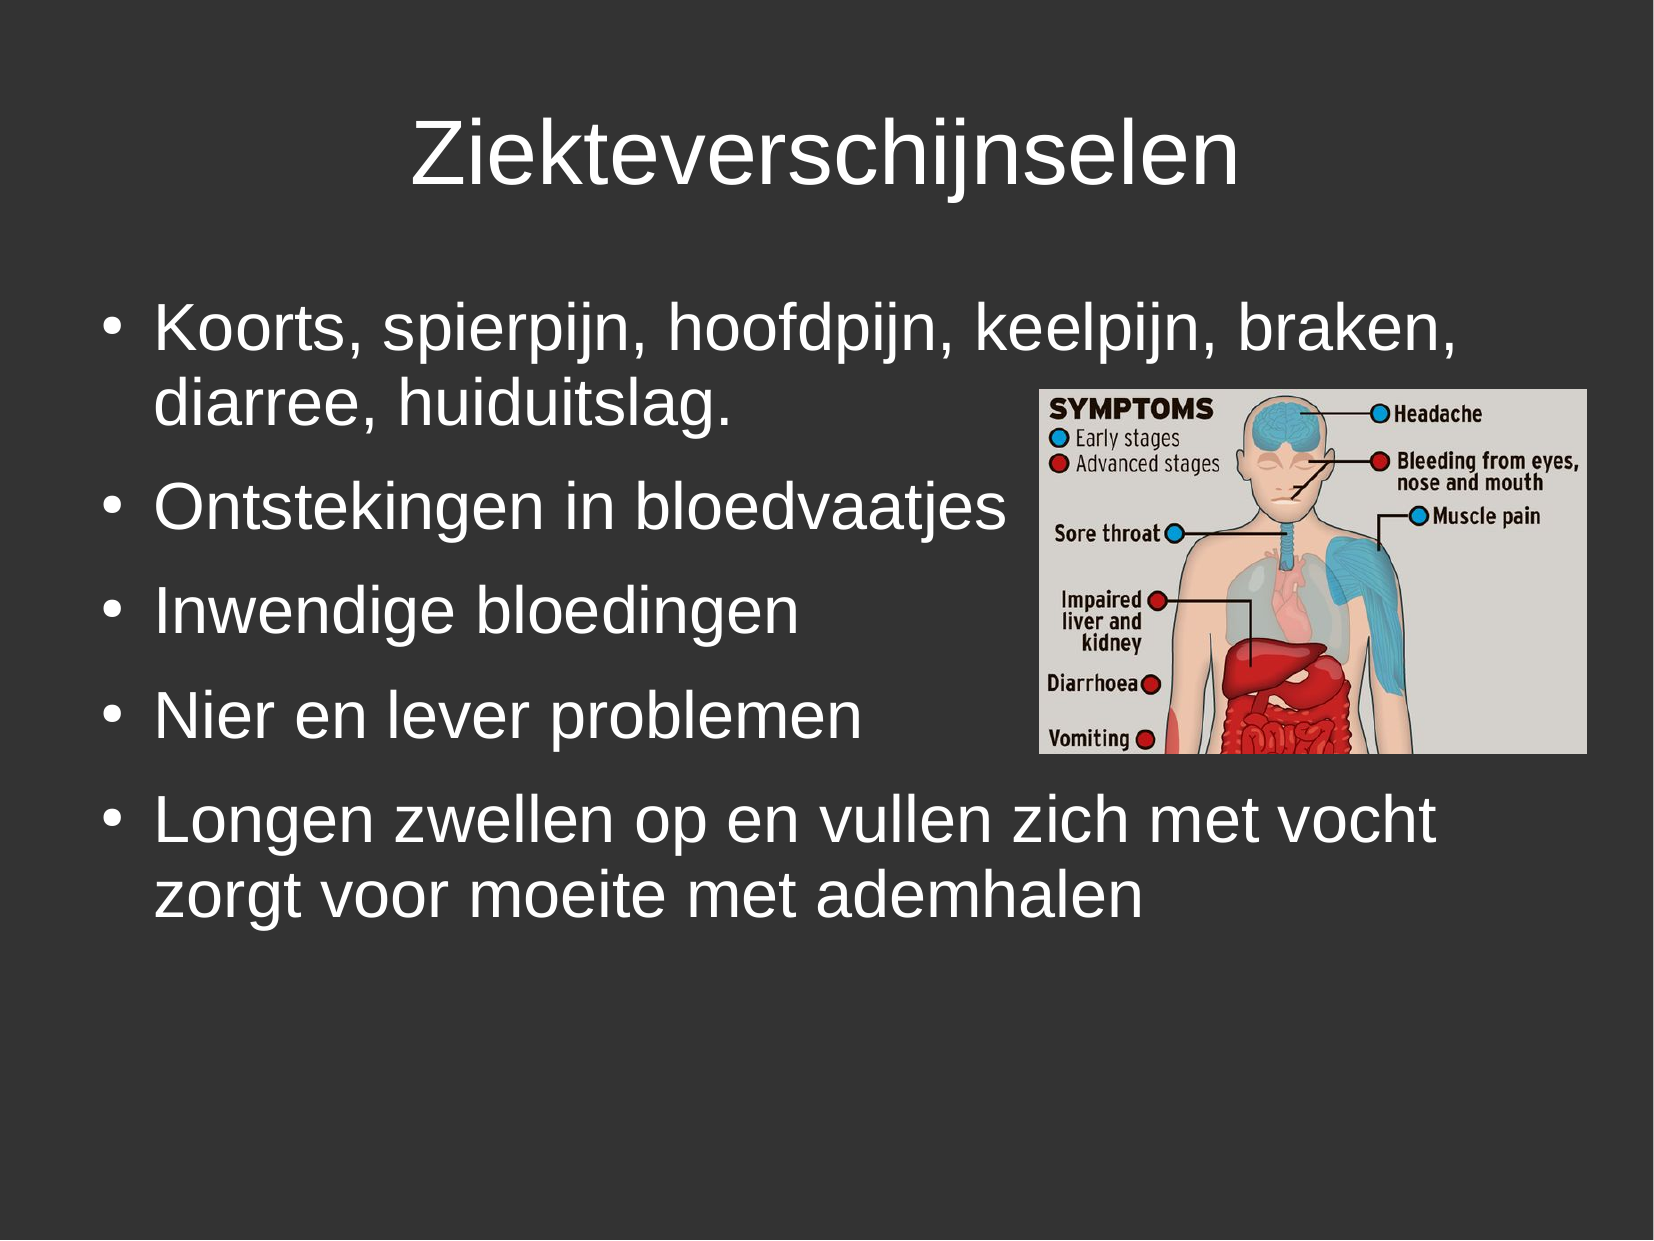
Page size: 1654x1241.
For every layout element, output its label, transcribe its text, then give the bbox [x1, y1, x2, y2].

picture [1039, 389, 1587, 754]
title Ziekteverschijnselen [82, 49, 1571, 257]
list Koorts, spierpijn, hoofdpijn, keelpijn, braken, diarree, huiduitslag. Ontstekingen in bloedvaatjes Inwendige bloedingen Nier en lever problemen Longen zwellen op en vullen zich met vocht zorgt voor moeite met ademhalen [82, 290, 1571, 1010]
